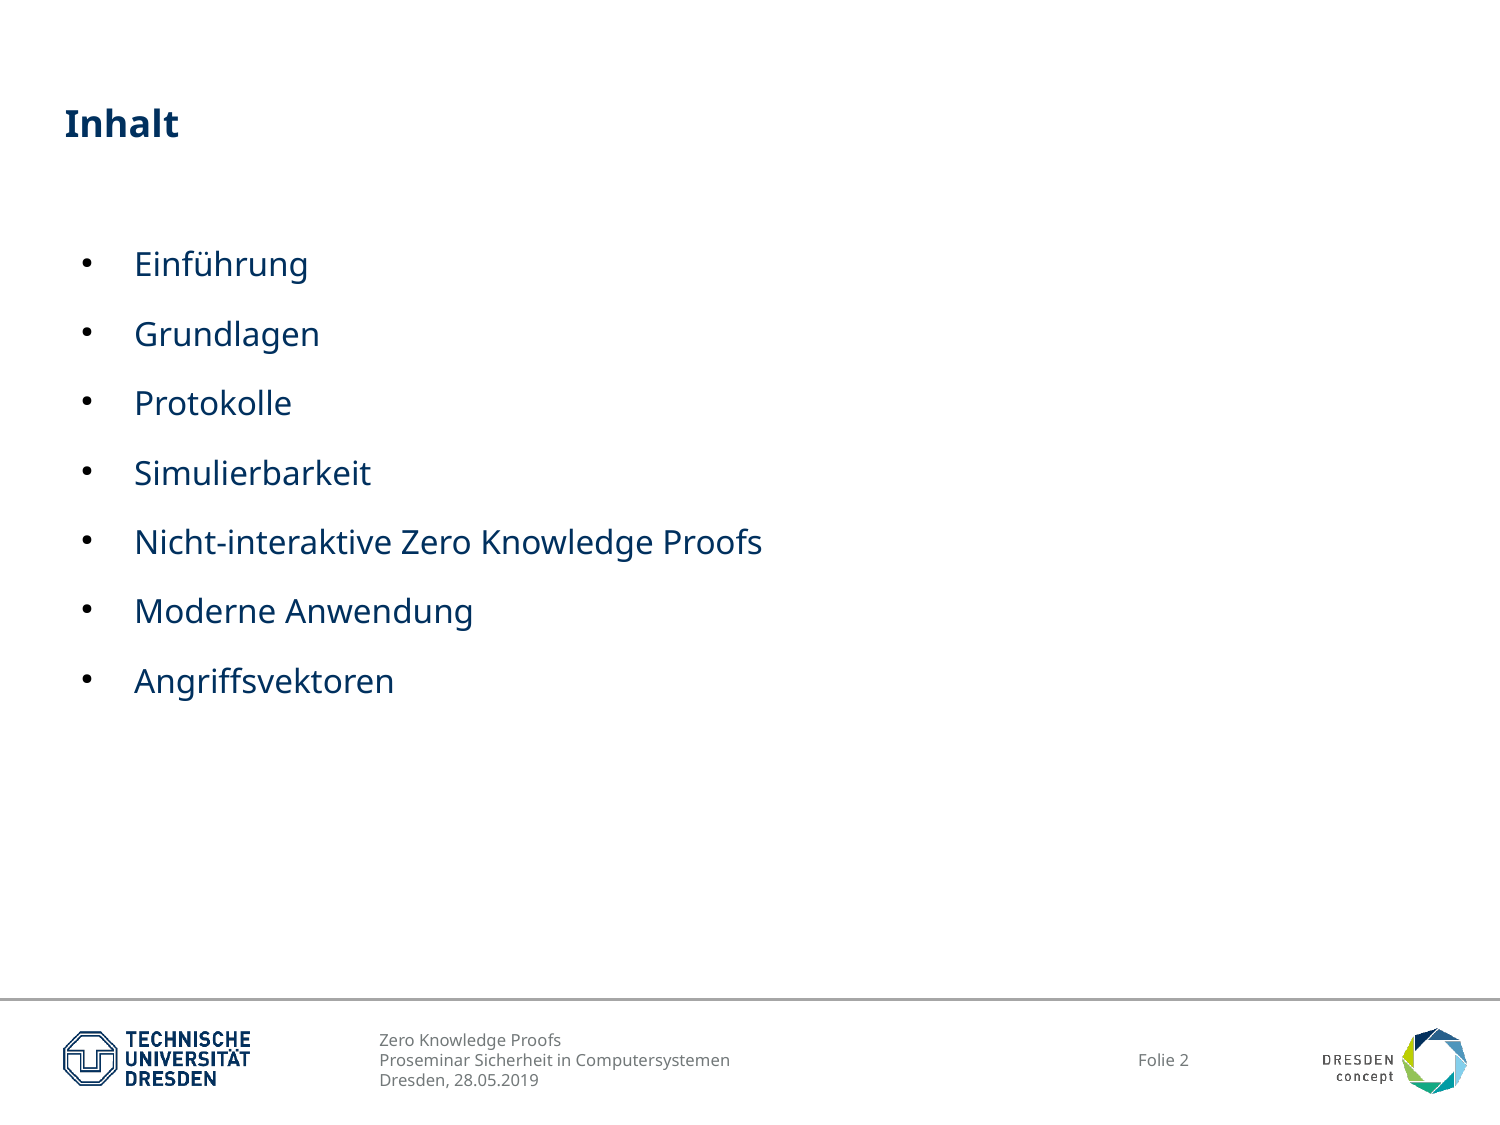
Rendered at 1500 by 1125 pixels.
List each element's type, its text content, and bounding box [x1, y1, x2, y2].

list Einführung Grundlagen Protokolle Simulierbarkeit Nicht-interaktive Zero Knowledge Proofs Moderne Anwendung Angriffsvektoren [63, 243, 1437, 941]
title Inhalt [64, 56, 1437, 190]
picture [63, 1031, 250, 1086]
picture [1323, 1028, 1467, 1094]
